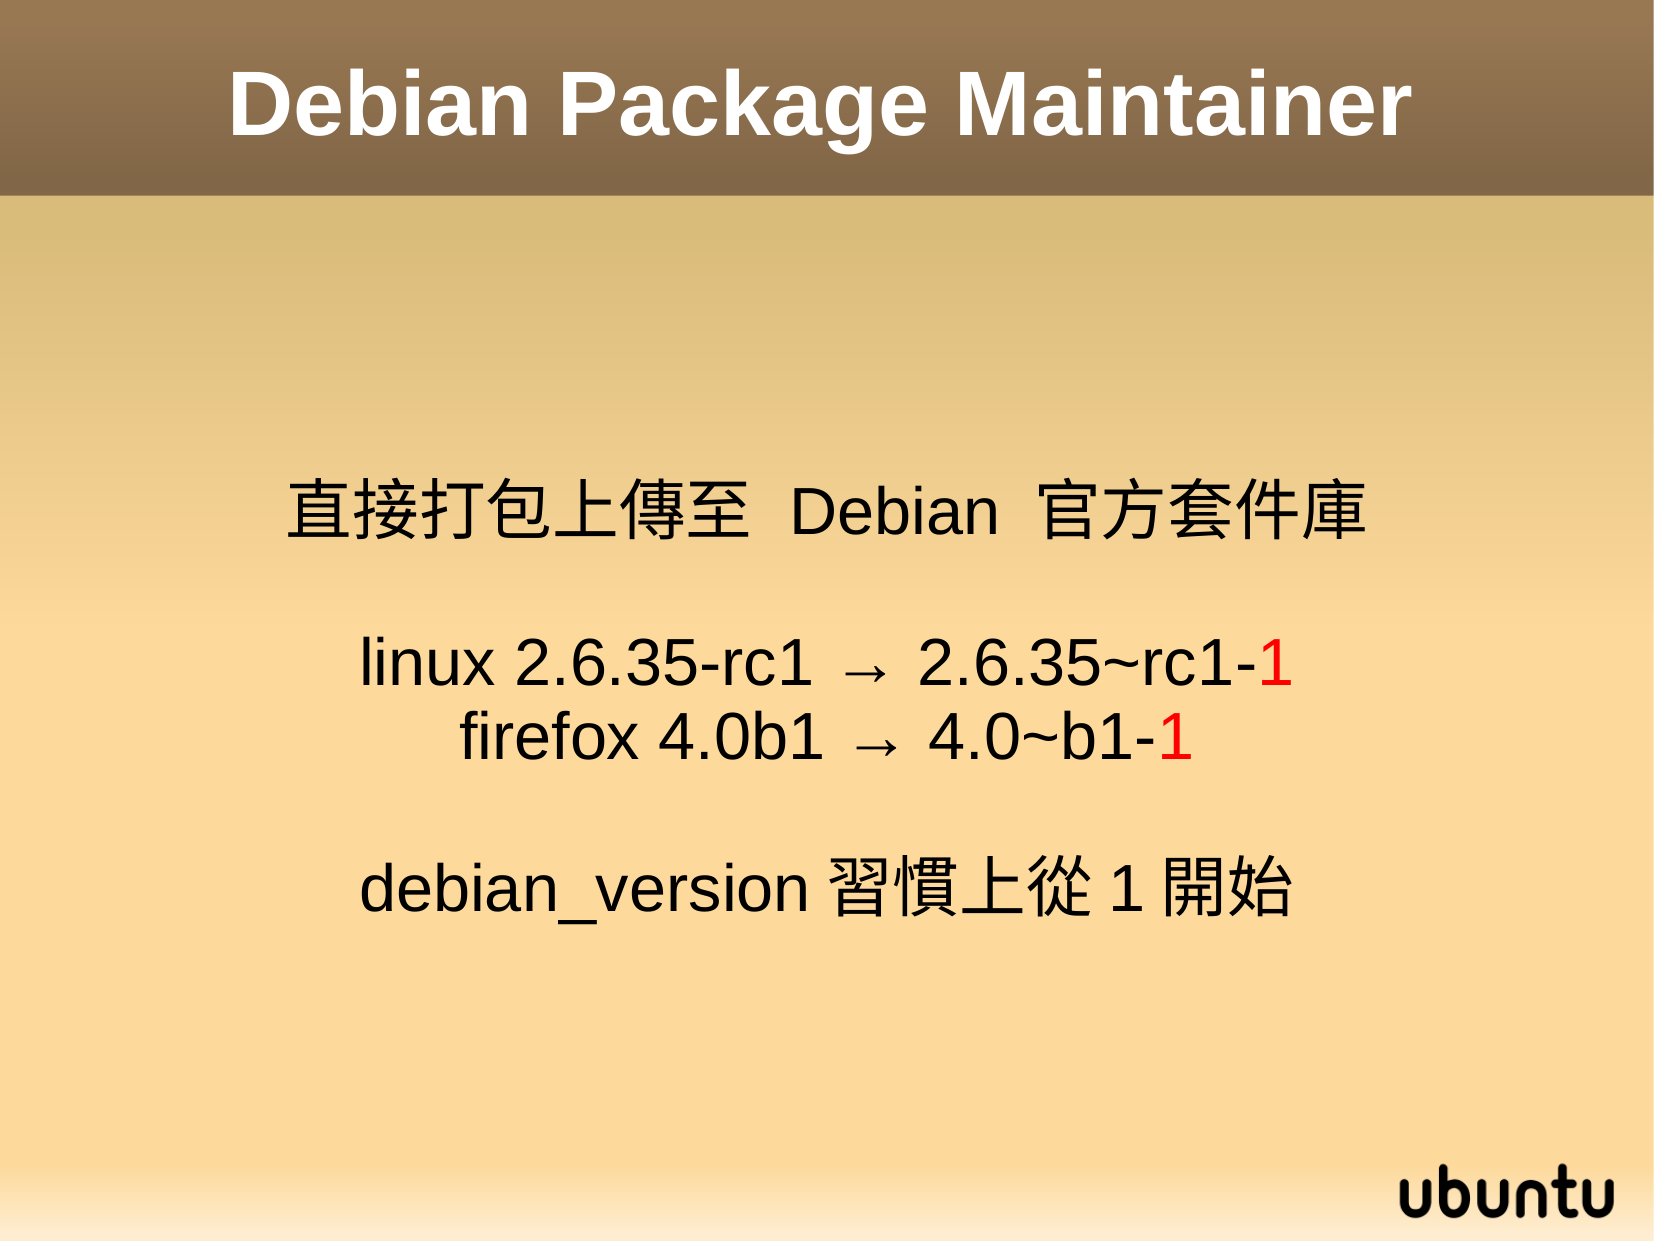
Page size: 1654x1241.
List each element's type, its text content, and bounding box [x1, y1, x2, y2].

title Debian Package Maintainer [76, 7, 1565, 200]
picture [0, 0, 1654, 1241]
subtitle 直接打包上傳至 Debian 官方套件庫 linux 2.6.35-rc1 → 2.6.35~rc1-1 firefox 4.0b1 → 4.0~b1-1 debian_version習慣上從1開始 [82, 297, 1571, 1102]
